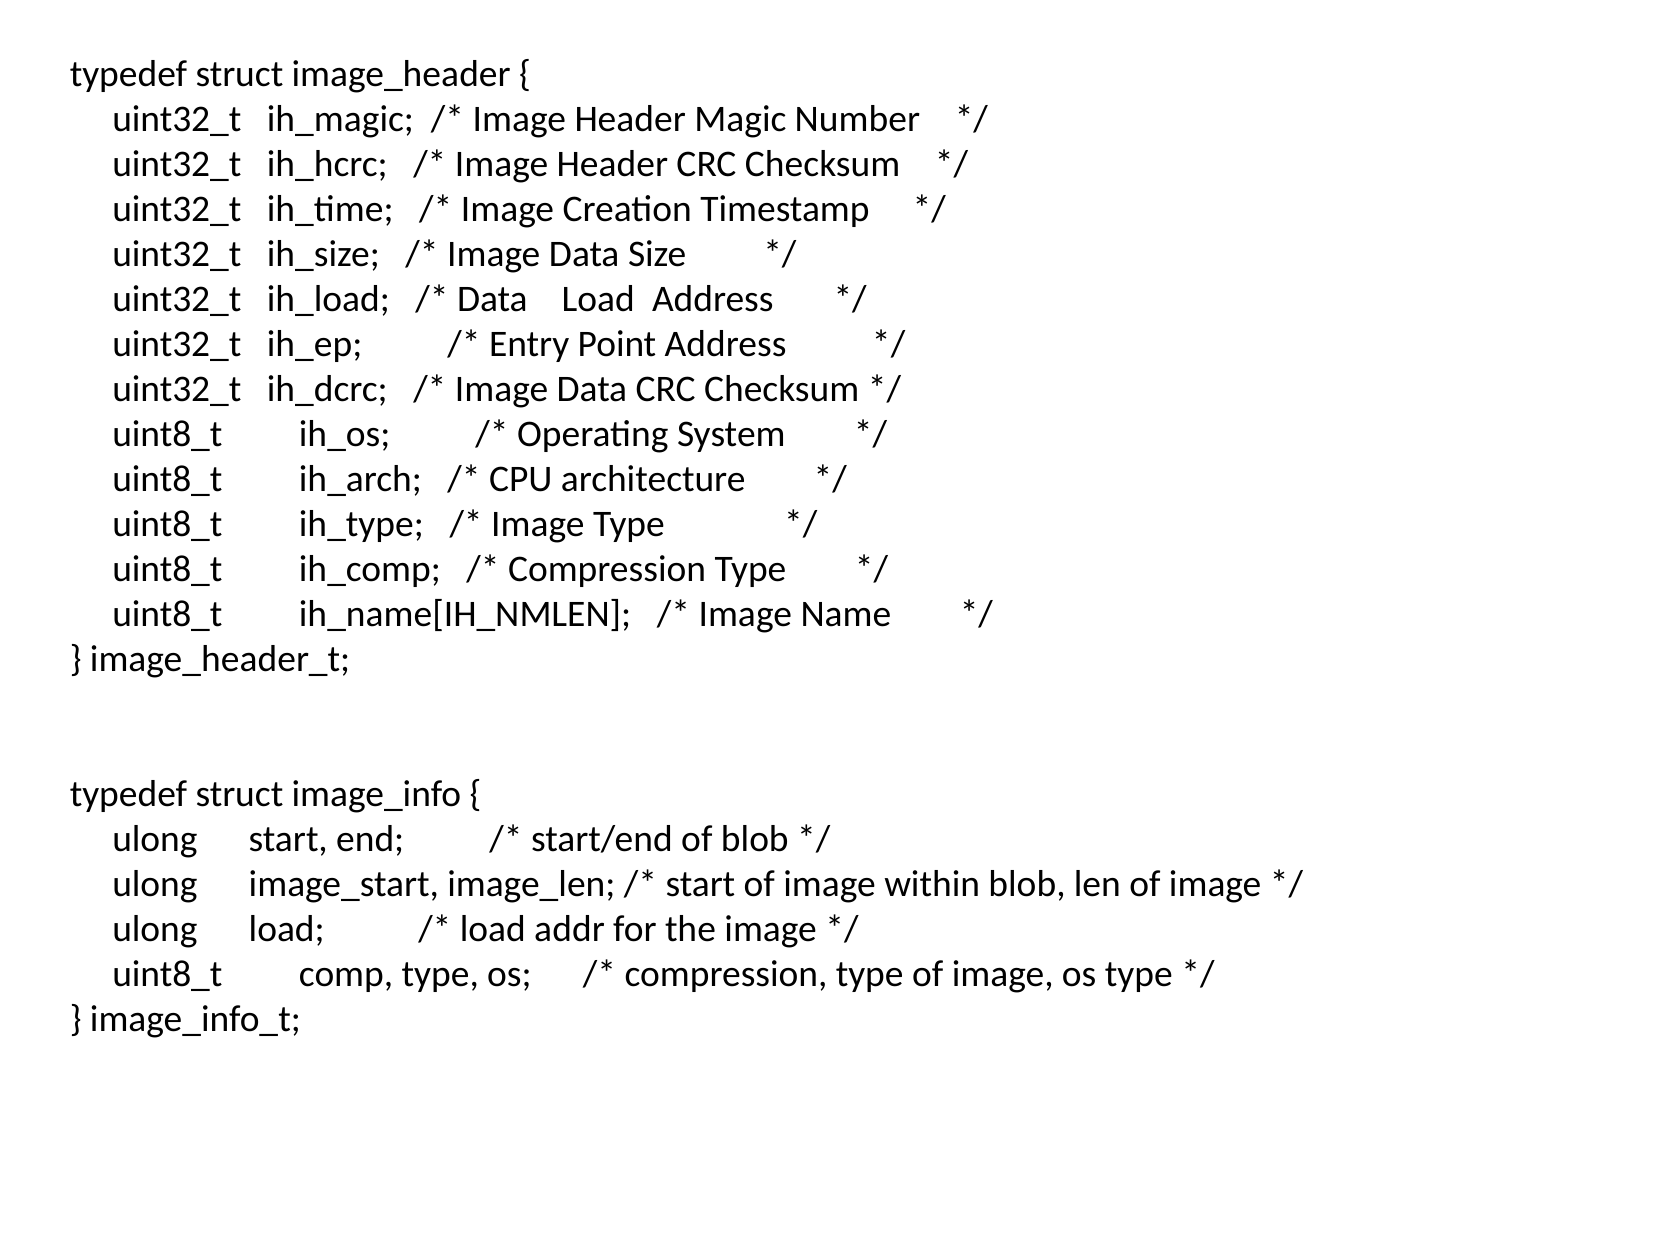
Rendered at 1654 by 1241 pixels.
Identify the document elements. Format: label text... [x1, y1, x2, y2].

text_box typedef struct image_header { uint32_t ih_magic; /* Image Header Magic Number */ uint32_t ih_hcrc; /* Image Header CRC Checksum */ uint32_t ih_time; /* Image Creation Timestamp */ uint32_t ih_size; /* Image Data Size */ uint32_t ih_load; /* Data Load Address */ uint32_t ih_ep; /* Entry Point Address */ uint32_t ih_dcrc; /* Image Data CRC Checksum */ uint8_t ih_os; /* Operating System */ uint8_t ih_arch; /* CPU architecture */ uint8_t ih_type; /* Image Type */ uint8_t ih_comp; /* Compression Type */ uint8_t ih_name[IH_NMLEN]; /* Image Name */ } image_header_t; typedef struct image_info { ulong start, end; /* start/end of blob */ ulong image_start, image_len; /* start of image within blob, len of image */ ulong load; /* load addr for the image */ uint8_t comp, type, os; /* compression, type of image, os type */ } image_info_t; [55, 41, 1571, 1092]
